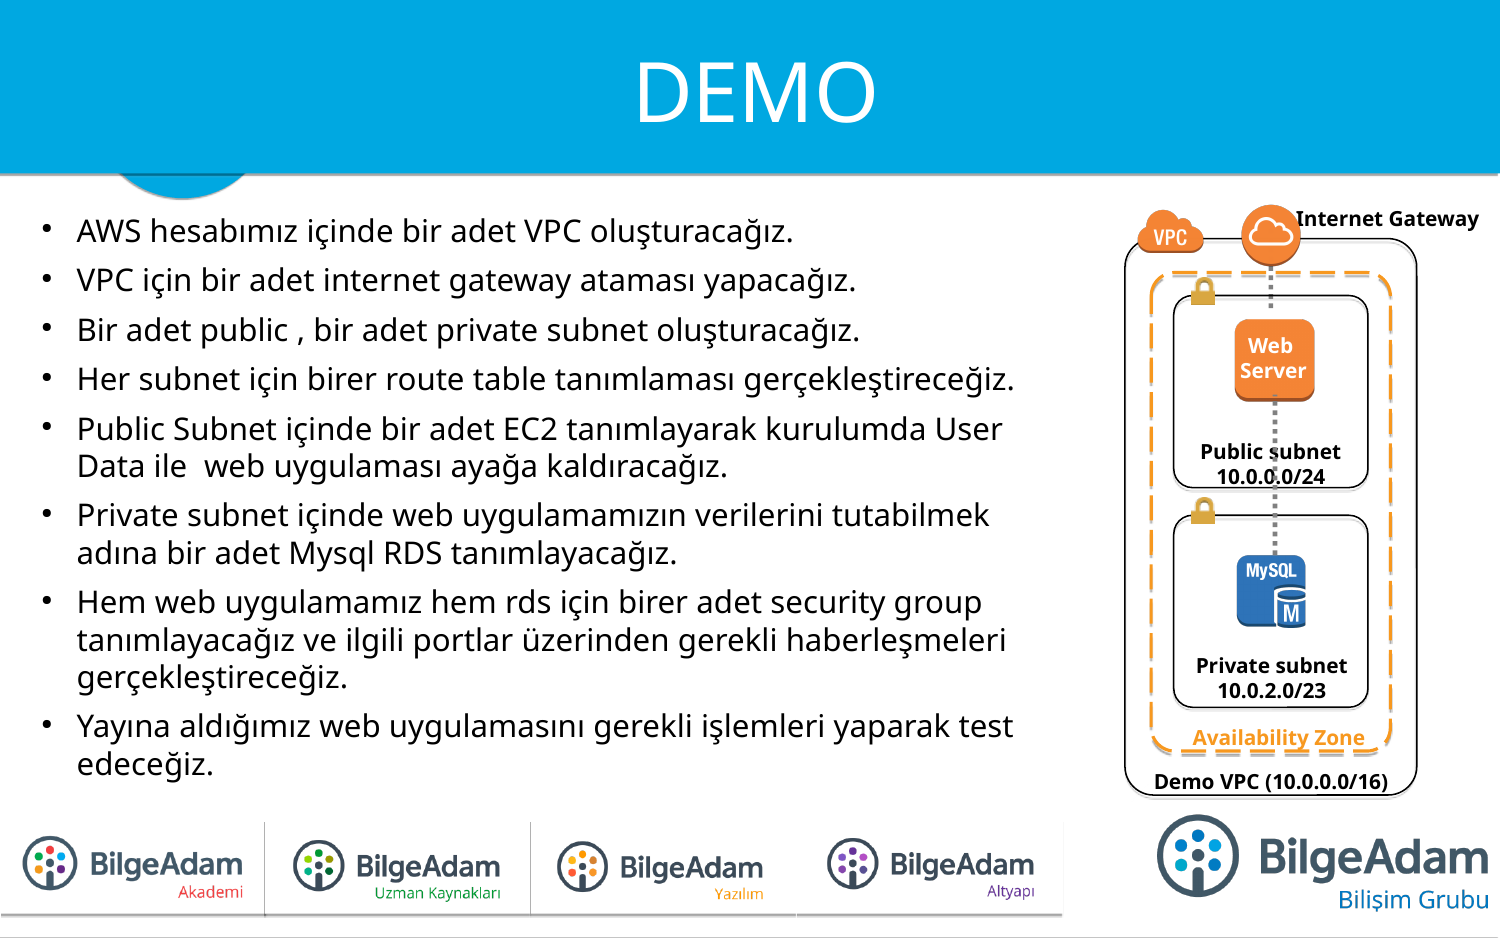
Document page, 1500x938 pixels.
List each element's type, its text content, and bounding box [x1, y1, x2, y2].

title DEMO [88, 0, 1424, 198]
text_box Private subnet 10.0.2.0/23 [1159, 645, 1385, 726]
text_box Internet Gateway [1260, 197, 1500, 256]
text_box AWS hesabımız içinde bir adet VPC oluşturacağız. VPC için bir adet internet gateway ataması yapacağız. Bir adet public , bir adet private subnet oluşturacağız. Her subnet için birer route table tanımlaması gerçekleştireceğiz. Public Subnet içinde bir adet EC2 tanımlayarak kurulumda User Data ile web uygulaması ayağa kaldıracağız. Private subnet içinde web uygulamamızın verilerini tutabilmek adına bir adet Mysql RDS tanımlayacağız. Hem web uygulamamız hem rds için birer adet security group tanımlayacağız ve ilgili portlar üzerinden gerekli haberleşmeleri gerçekleştireceğiz. Yayına aldığımız web uygulamasını gerekli işlemleri yaparak test edeceğiz. [26, 203, 1080, 771]
picture [1191, 497, 1215, 524]
picture [1137, 209, 1204, 253]
picture [817, 803, 1043, 934]
text_box Demo VPC (10.0.0.0/16) [1137, 760, 1405, 795]
picture [547, 805, 772, 935]
picture [1141, 803, 1500, 925]
picture [283, 805, 509, 936]
picture [1234, 389, 1315, 403]
picture [12, 830, 252, 903]
picture [1191, 277, 1215, 305]
picture [1236, 554, 1306, 629]
text_box Public subnet 10.0.0.0/24 [1184, 431, 1357, 489]
picture [1234, 319, 1315, 332]
picture [1241, 204, 1301, 267]
text_box Web Server [1221, 332, 1326, 389]
text_box Availability Zone [1153, 716, 1405, 775]
